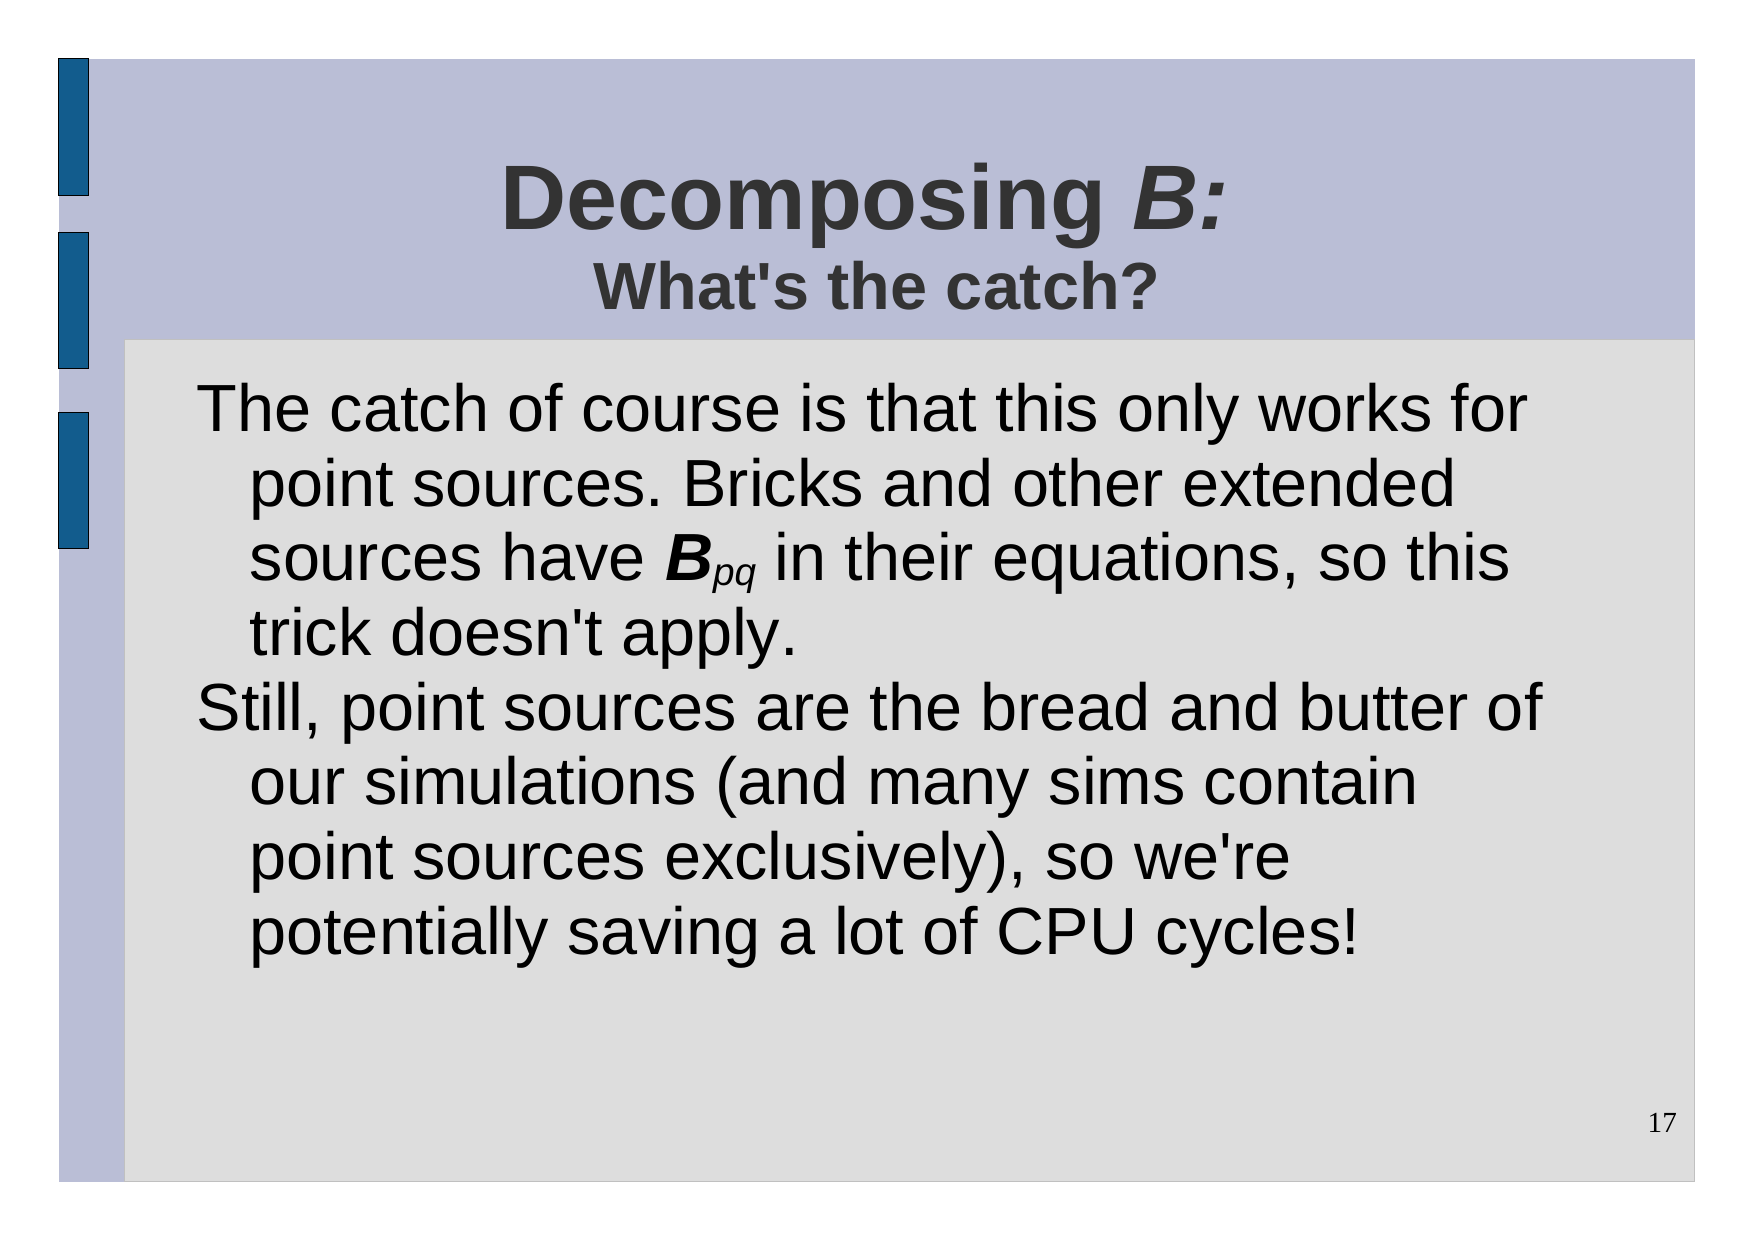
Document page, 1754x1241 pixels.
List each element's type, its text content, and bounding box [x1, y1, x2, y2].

title Decomposing B: What's the catch? [178, 141, 1577, 329]
list The catch of course is that this only works for point sources. Bricks and other extended sources have Bpq in their equations, so this trick doesn't apply. Still, point sources are the bread and butter of our simulations (and many sims contain point sources exclusively), so we're potentially saving a lot of CPU cycles! [178, 370, 1577, 1079]
